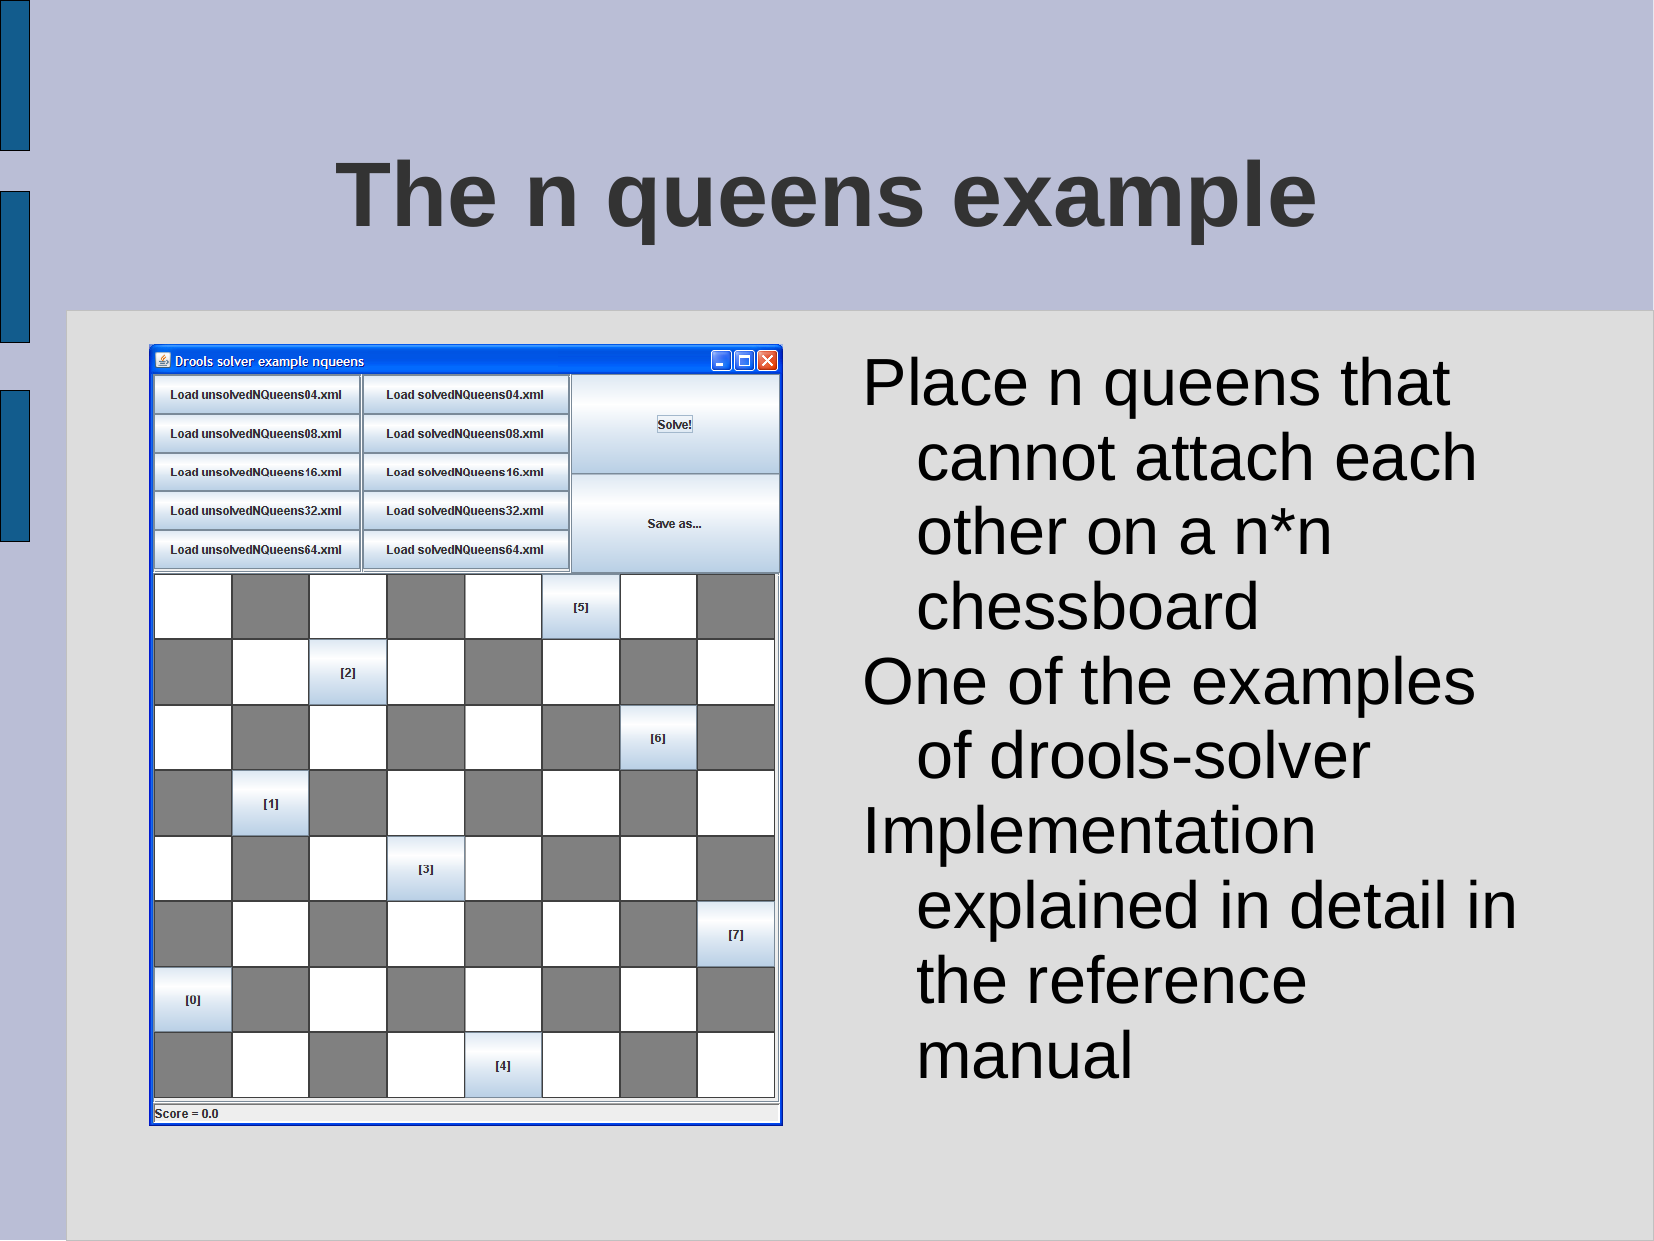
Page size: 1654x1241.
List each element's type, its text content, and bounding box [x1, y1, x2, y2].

list Place n queens that cannot attach each other on a n*n chessboard One of the examples of drools-solver Implementation explained in detail in the reference manual [845, 344, 1535, 1127]
picture [149, 344, 783, 1126]
title The n queens example [121, 91, 1534, 299]
